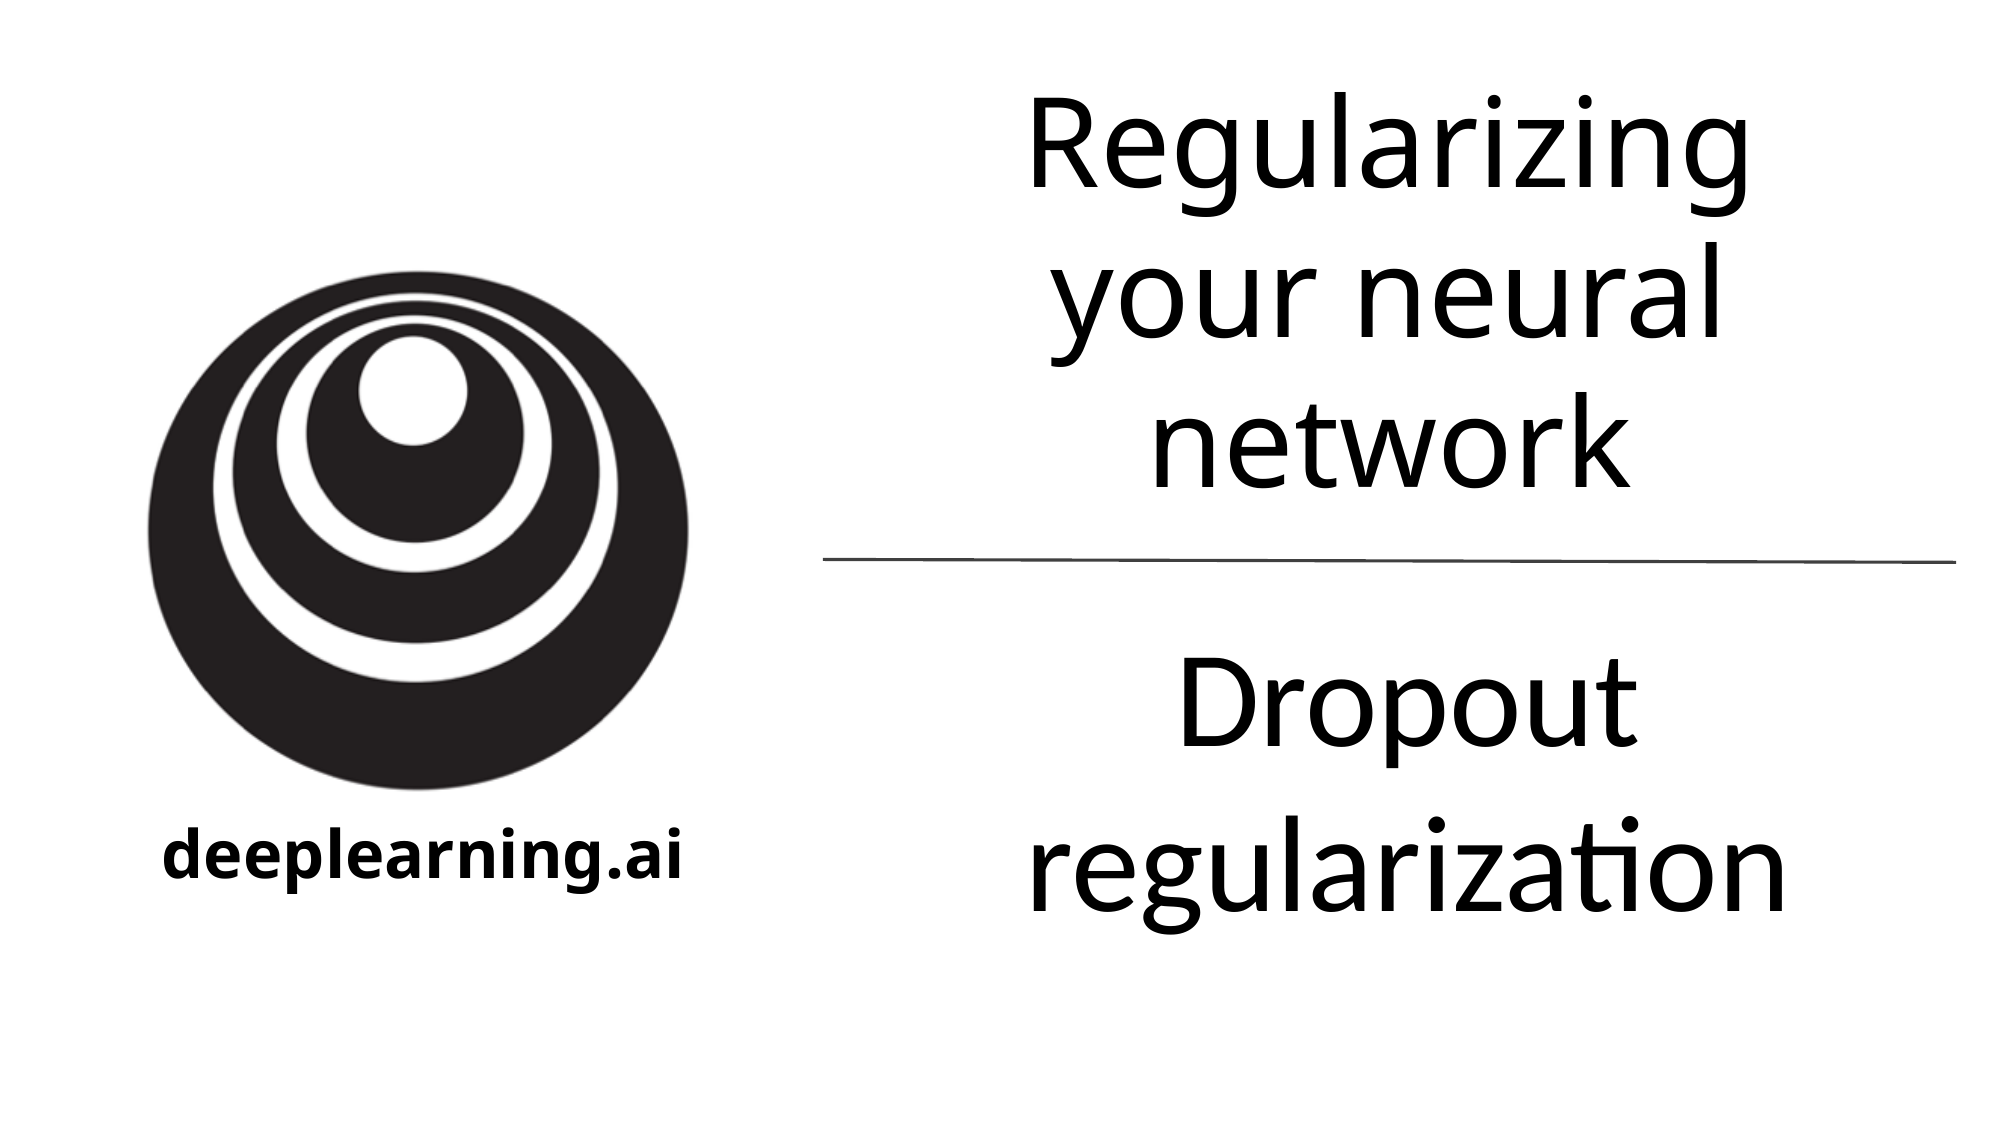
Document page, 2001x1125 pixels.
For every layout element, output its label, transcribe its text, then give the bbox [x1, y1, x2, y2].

text_box deeplearning.ai [56, 768, 790, 901]
title Regularizing your neural network [929, 203, 1850, 521]
picture [108, 234, 739, 768]
text_box Dropout regularization [841, 601, 1975, 946]
